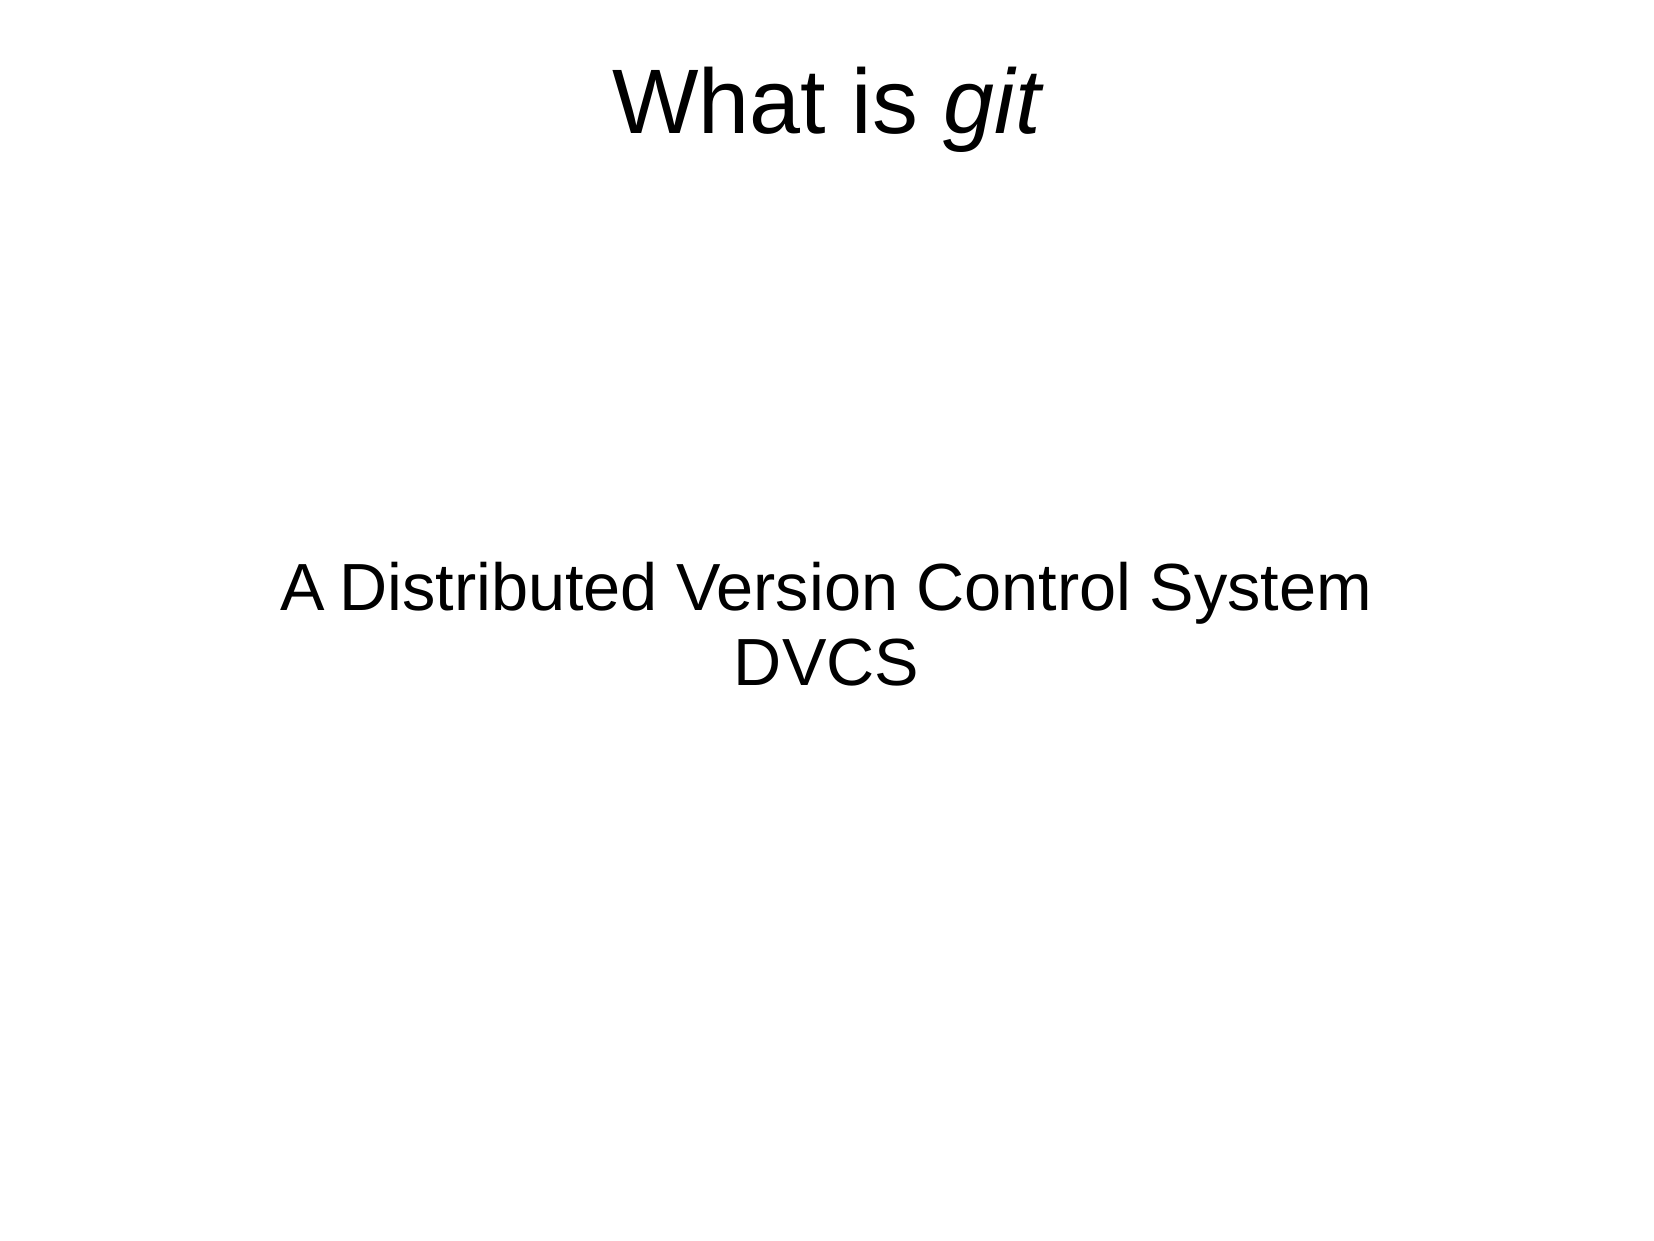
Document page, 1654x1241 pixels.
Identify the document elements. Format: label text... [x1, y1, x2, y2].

subtitle A Distributed Version Control System DVCS [82, 290, 1571, 1109]
title What is git [82, 49, 1571, 257]
